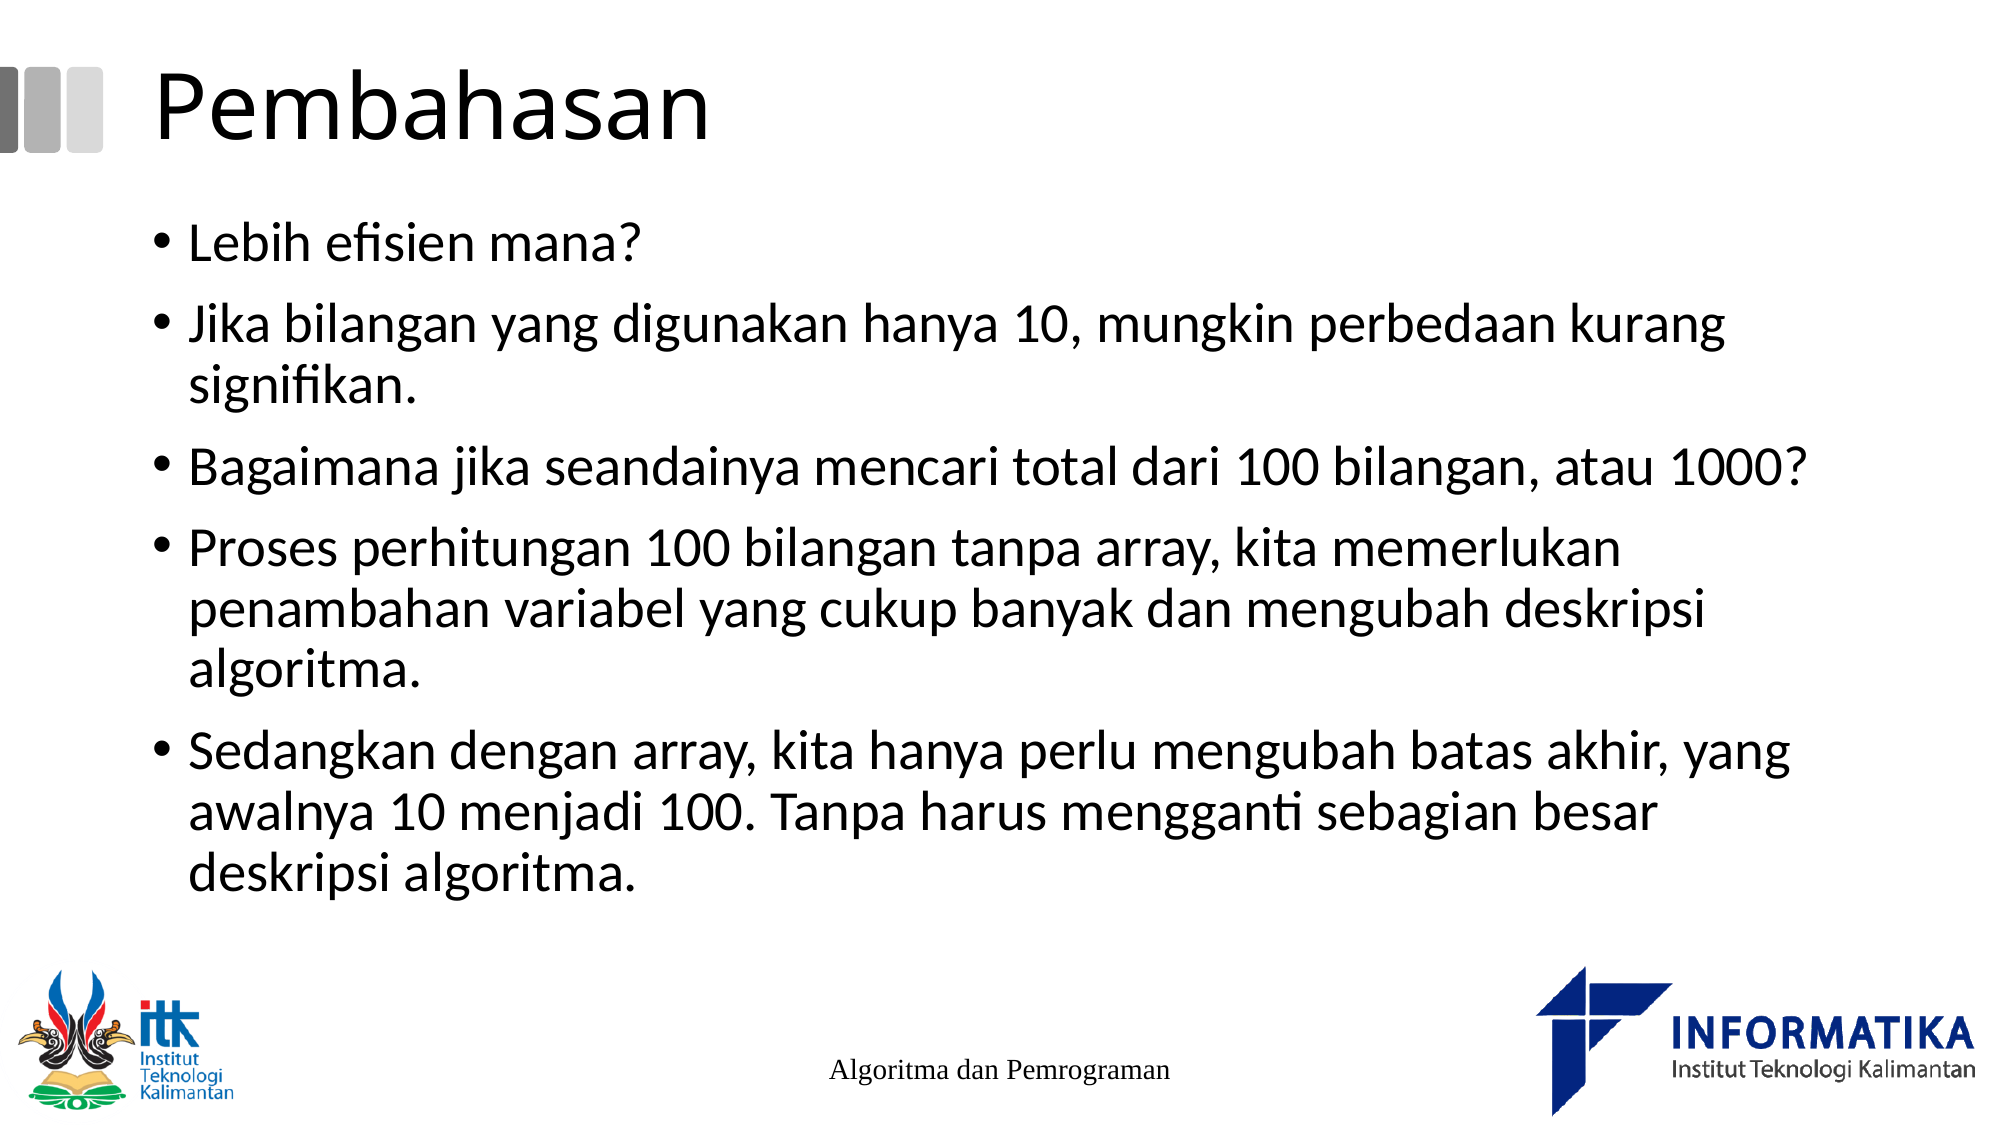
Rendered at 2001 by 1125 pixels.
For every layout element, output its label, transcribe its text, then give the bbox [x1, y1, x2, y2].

picture [1534, 965, 1976, 1118]
list Lebih efisien mana? Jika bilangan yang digunakan hanya 10, mungkin perbedaan kurang signifikan. Bagaimana jika seandainya mencari total dari 100 bilangan, atau 1000? Proses perhitungan 100 bilangan tanpa array, kita memerlukan penambahan variabel yang cukup banyak dan mengubah deskripsi algoritma. Sedangkan dengan array, kita hanya perlu mengubah batas akhir, yang awalnya 10 menjadi 100. Tanpa harus mengganti sebagian besar deskripsi algoritma. [137, 205, 1863, 920]
title Pembahasan [137, 1, 1863, 205]
picture [0, 935, 252, 1125]
